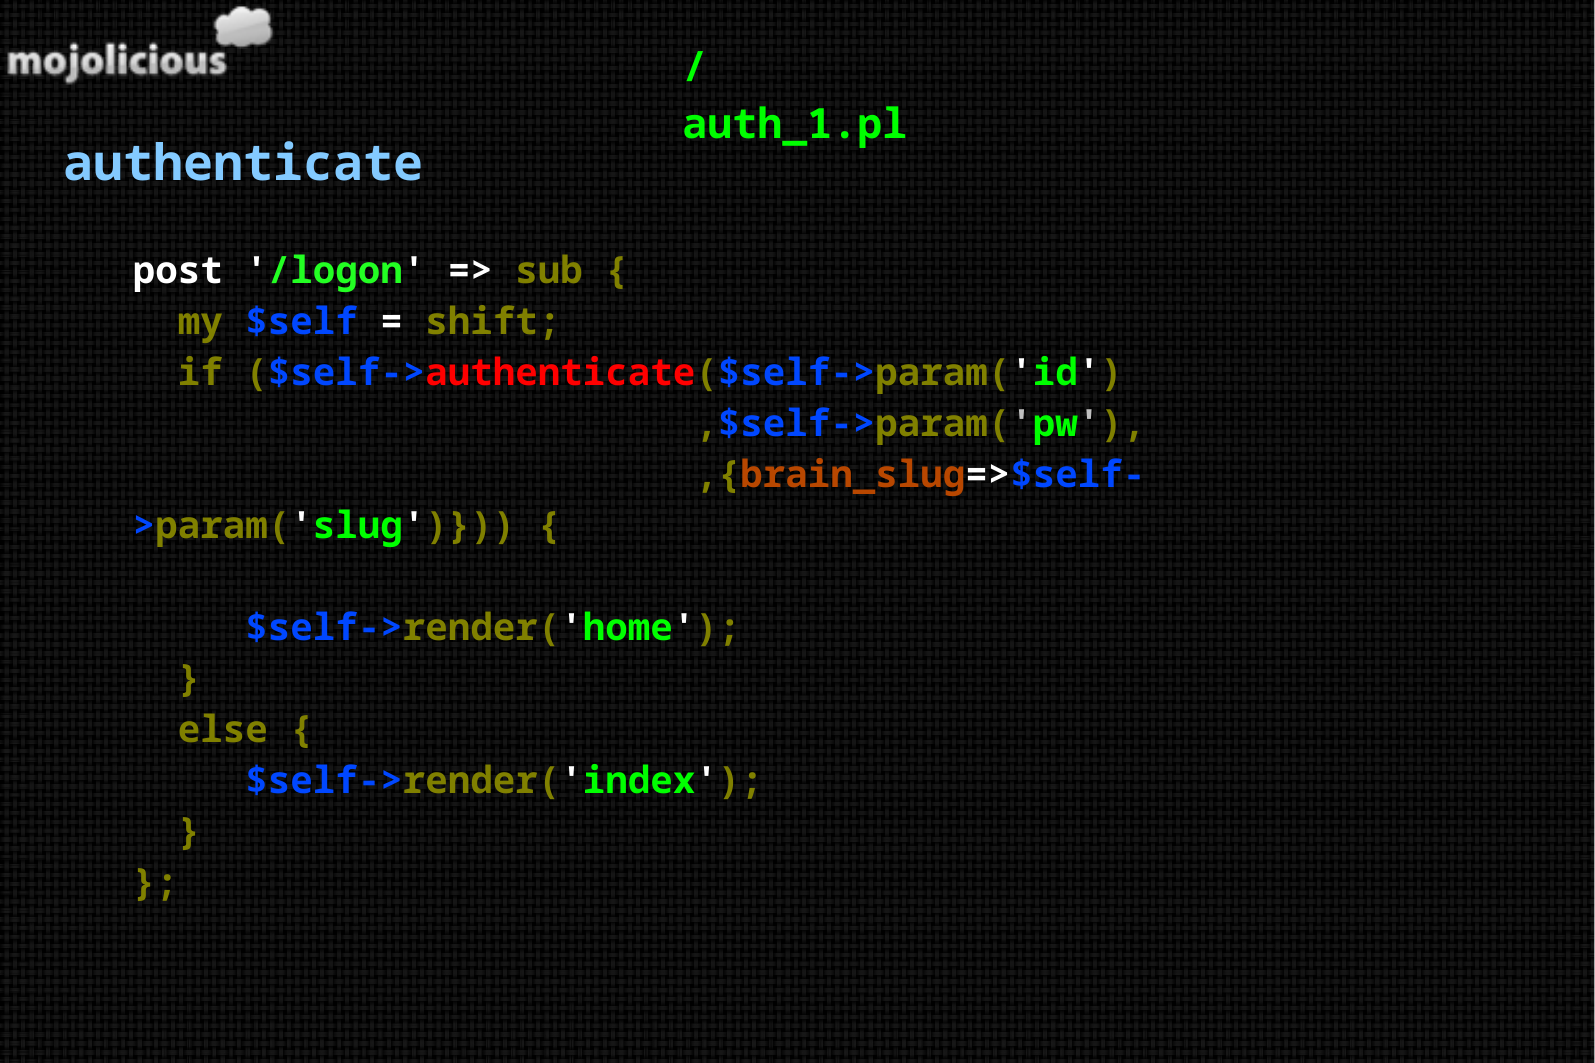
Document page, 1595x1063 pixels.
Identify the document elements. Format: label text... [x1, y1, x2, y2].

text_box post '/logon' => sub { my $self = shift; if ($self->authenticate($self->param('id') ,$self->param('pw'), ,{brain_slug=>$self->param('slug')})) { $self->render('home'); } else { $self->render('index'); } }; [118, 236, 1506, 779]
picture [0, 0, 1595, 1063]
text_box /auth_1.pl [667, 29, 928, 94]
text_box authenticate [48, 119, 511, 193]
